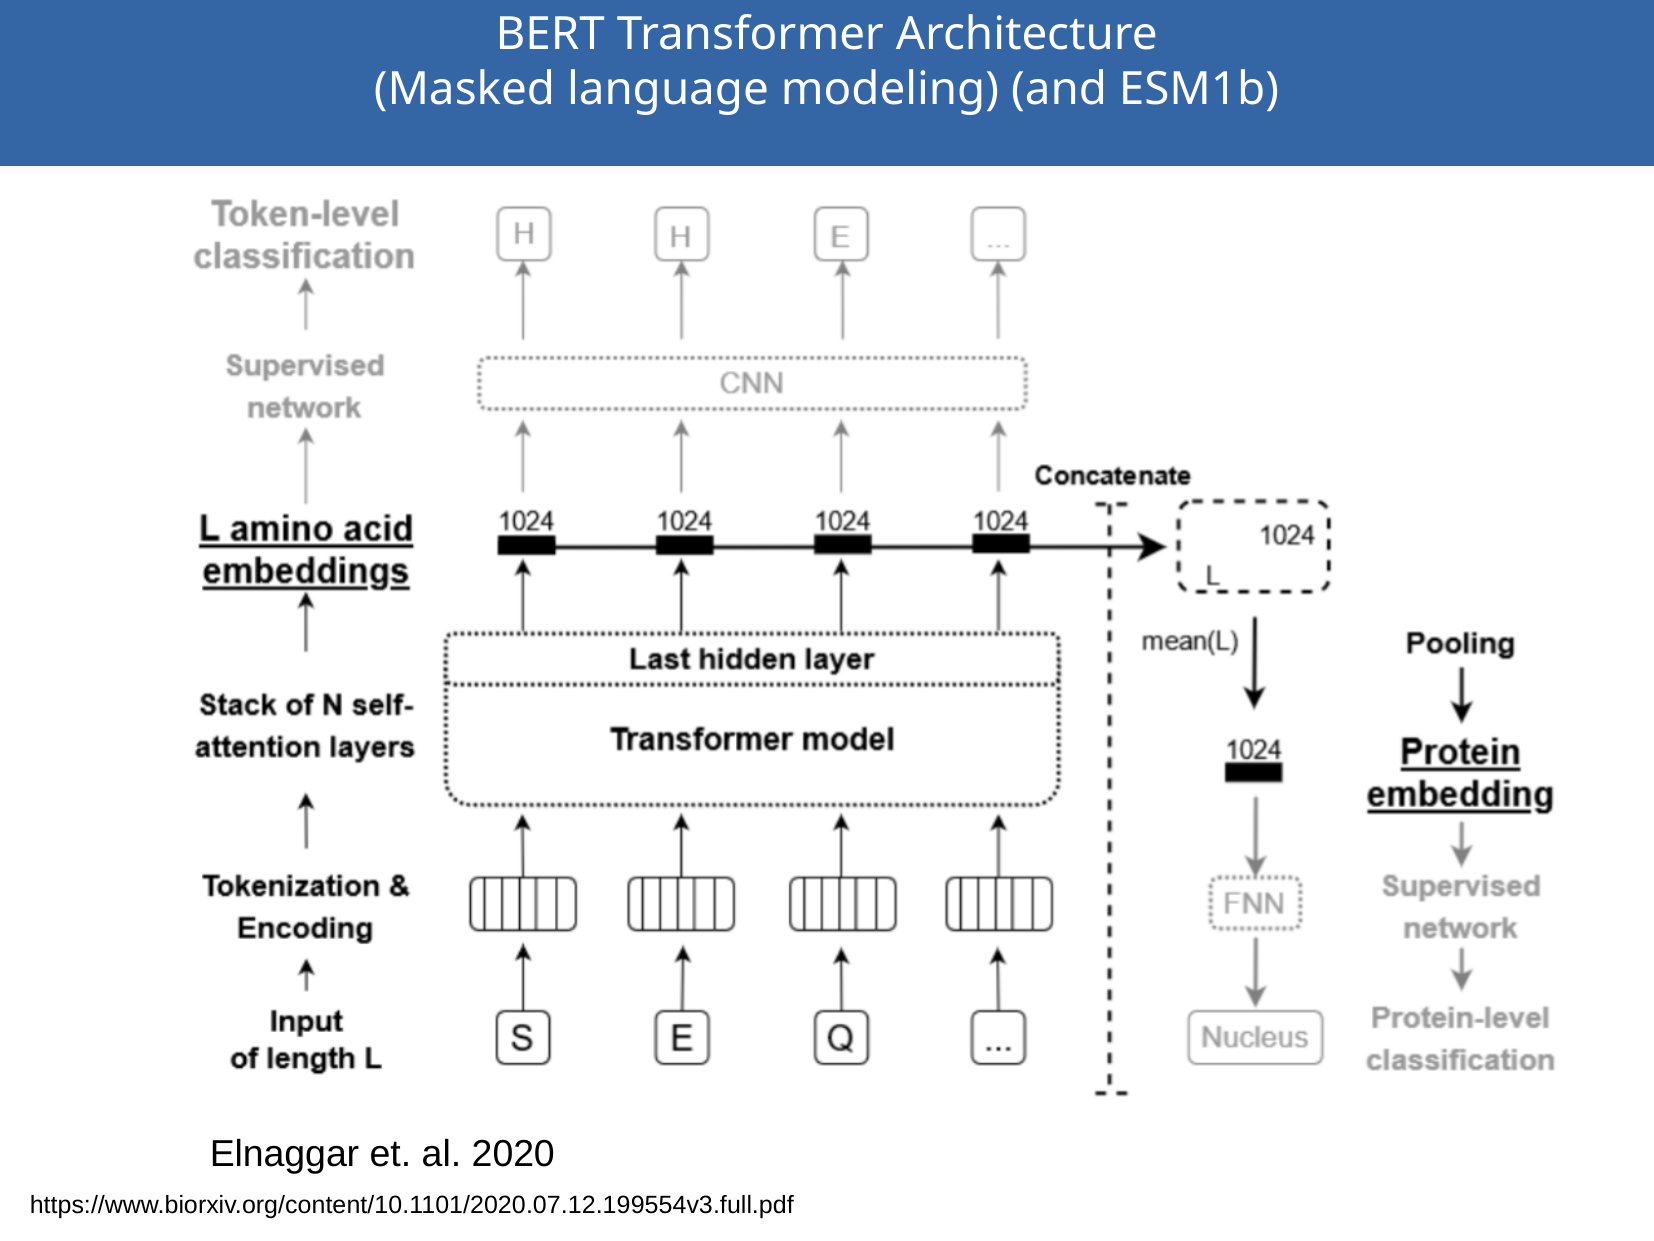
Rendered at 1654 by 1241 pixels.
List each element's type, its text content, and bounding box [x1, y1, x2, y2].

picture [95, 166, 1596, 1116]
text_box https://www.biorxiv.org/content/10.1101/2020.07.12.199554v3.full.pdf [660, 1183, 1186, 1241]
text_box https://www.biorxiv.org/content/10.1101/2020.07.12.199554v3.full.pdf [15, 1183, 195, 1241]
text_box Elnaggar et. al. 2020 [195, 1125, 660, 1241]
text_box BERT Transformer Architecture (Masked language modeling) (and ESM1b) [0, 0, 1654, 166]
